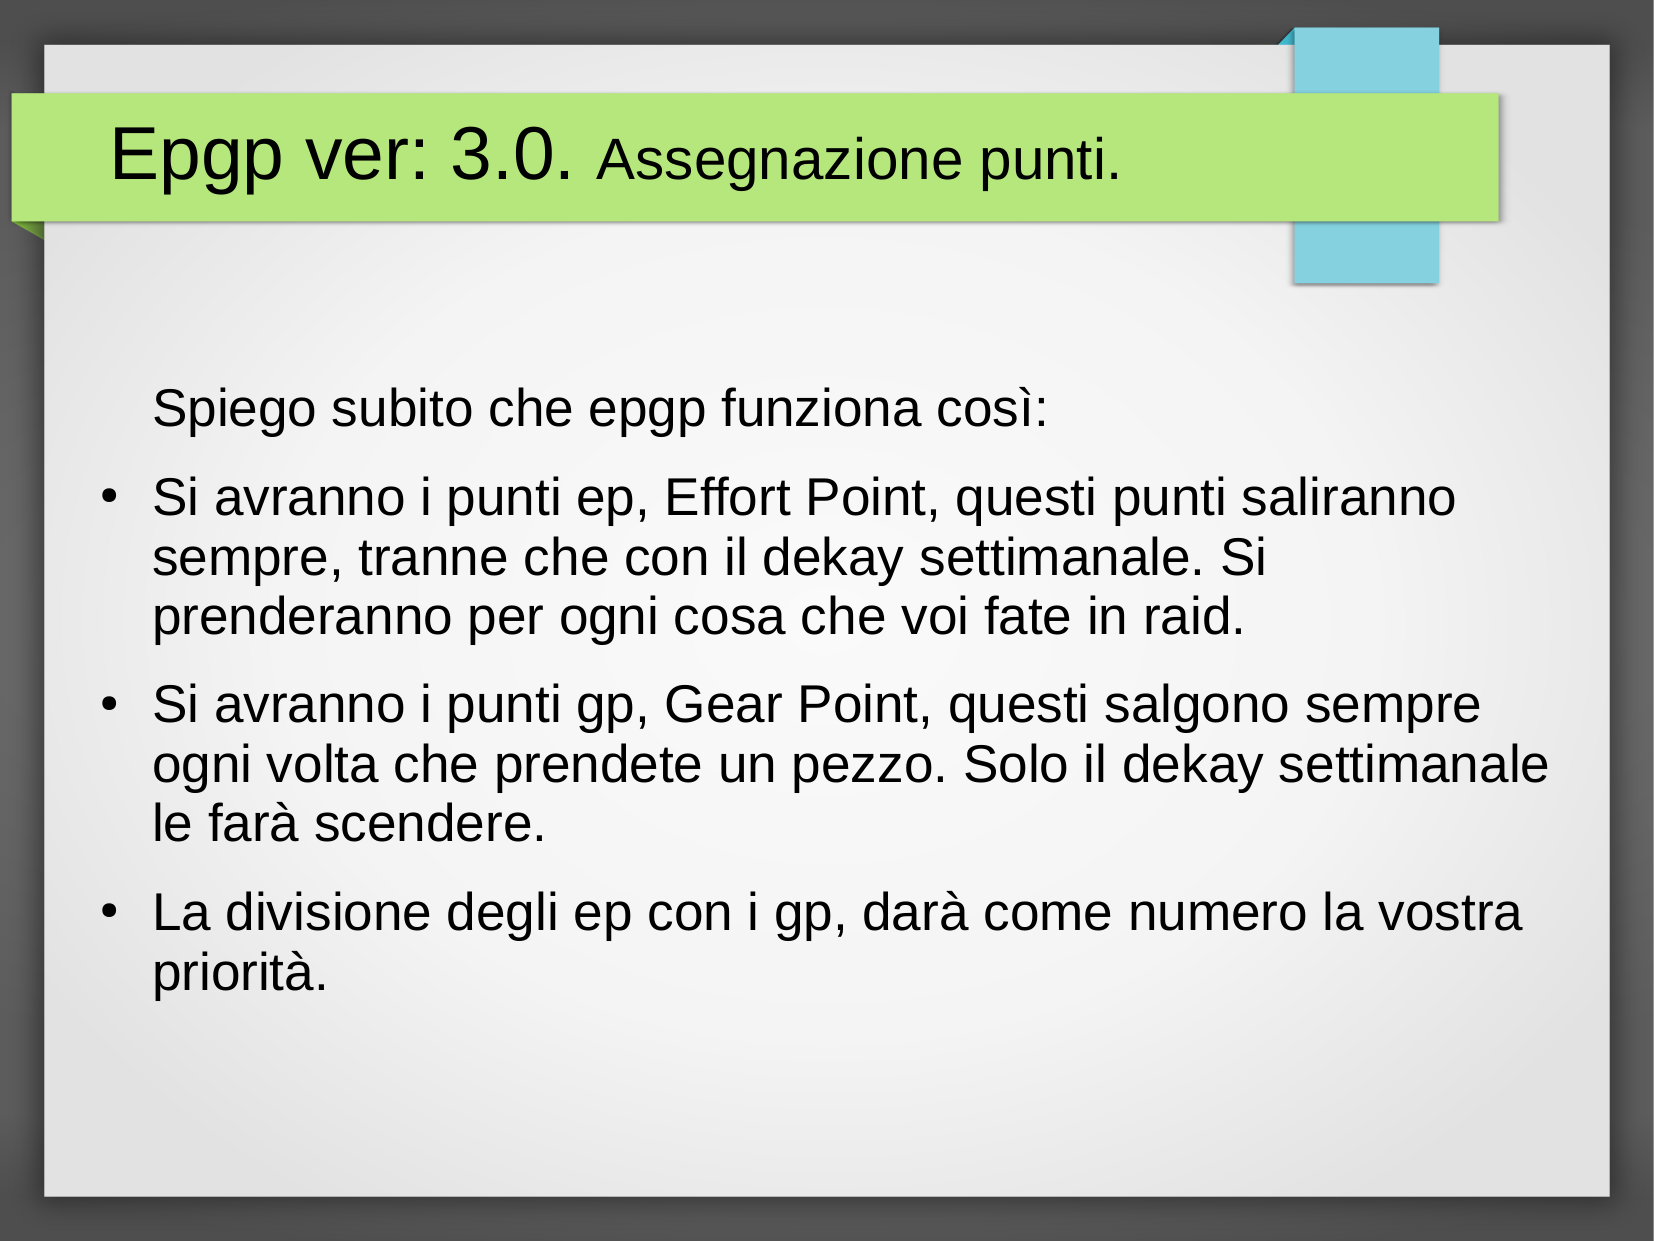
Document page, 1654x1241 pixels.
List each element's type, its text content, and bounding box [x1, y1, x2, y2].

title Epgp ver: 3.0. Assegnazione punti. [82, 94, 1264, 213]
list Spiego subito che epgp funziona così: Si avranno i punti ep, Effort Point, questi punti saliranno sempre, tranne che con il dekay settimanale. Si prenderanno per ogni cosa che voi fate in raid. Si avranno i punti gp, Gear Point, questi salgono sempre ogni volta che prendete un pezzo. Solo il dekay settimanale le farà scendere. La divisione degli ep con i gp, darà come numero la vostra priorità. [82, 290, 1571, 1010]
picture [0, 0, 1654, 1241]
